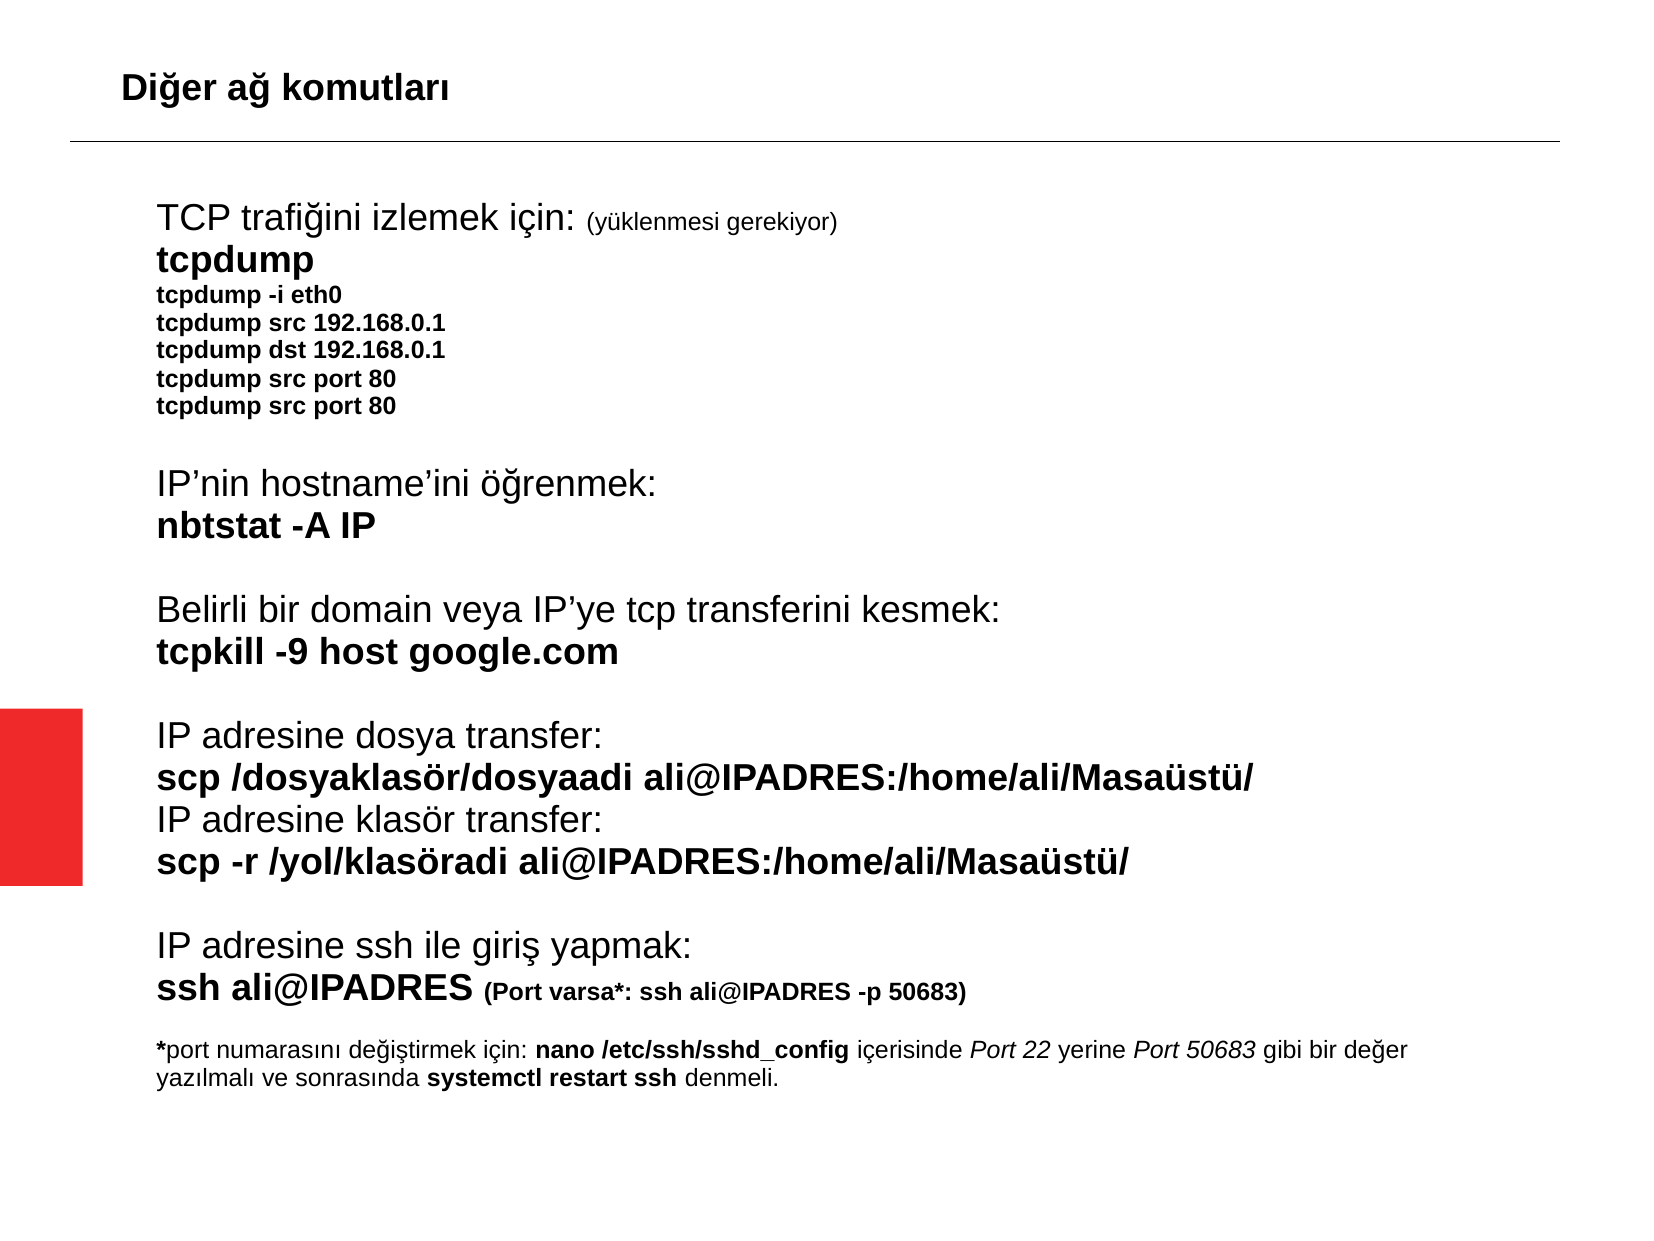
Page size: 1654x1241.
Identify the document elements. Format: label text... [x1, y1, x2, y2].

text_box Diğer ağ komutları [106, 59, 1536, 117]
text_box TCP trafiğini izlemek için: (yüklenmesi gerekiyor) tcpdump tcpdump -i eth0 tcpdump src 192.168.0.1 tcpdump dst 192.168.0.1 tcpdump src port 80 tcpdump src port 80 IP’nin hostname’ini öğrenmek: nbtstat -A IP Belirli bir domain veya IP’ye tcp transferini kesmek: tcpkill -9 host google.com IP adresine dosya transfer: scp /dosyaklasör/dosyaadi ali@IPADRES:/home/ali/Masaüstü/ IP adresine klasör transfer: scp -r /yol/klasöradi ali@IPADRES:/home/ali/Masaüstü/ IP adresine ssh ile giriş yapmak: ssh ali@IPADRES (Port varsa*: ssh ali@IPADRES -p 50683) *port numarasını değiştirmek için: nano /etc/ssh/sshd_config içerisinde Port 22 yerine Port 50683 gibi bir değer yazılmalı ve sonrasında systemctl restart ssh denmeli. [141, 188, 1521, 1111]
